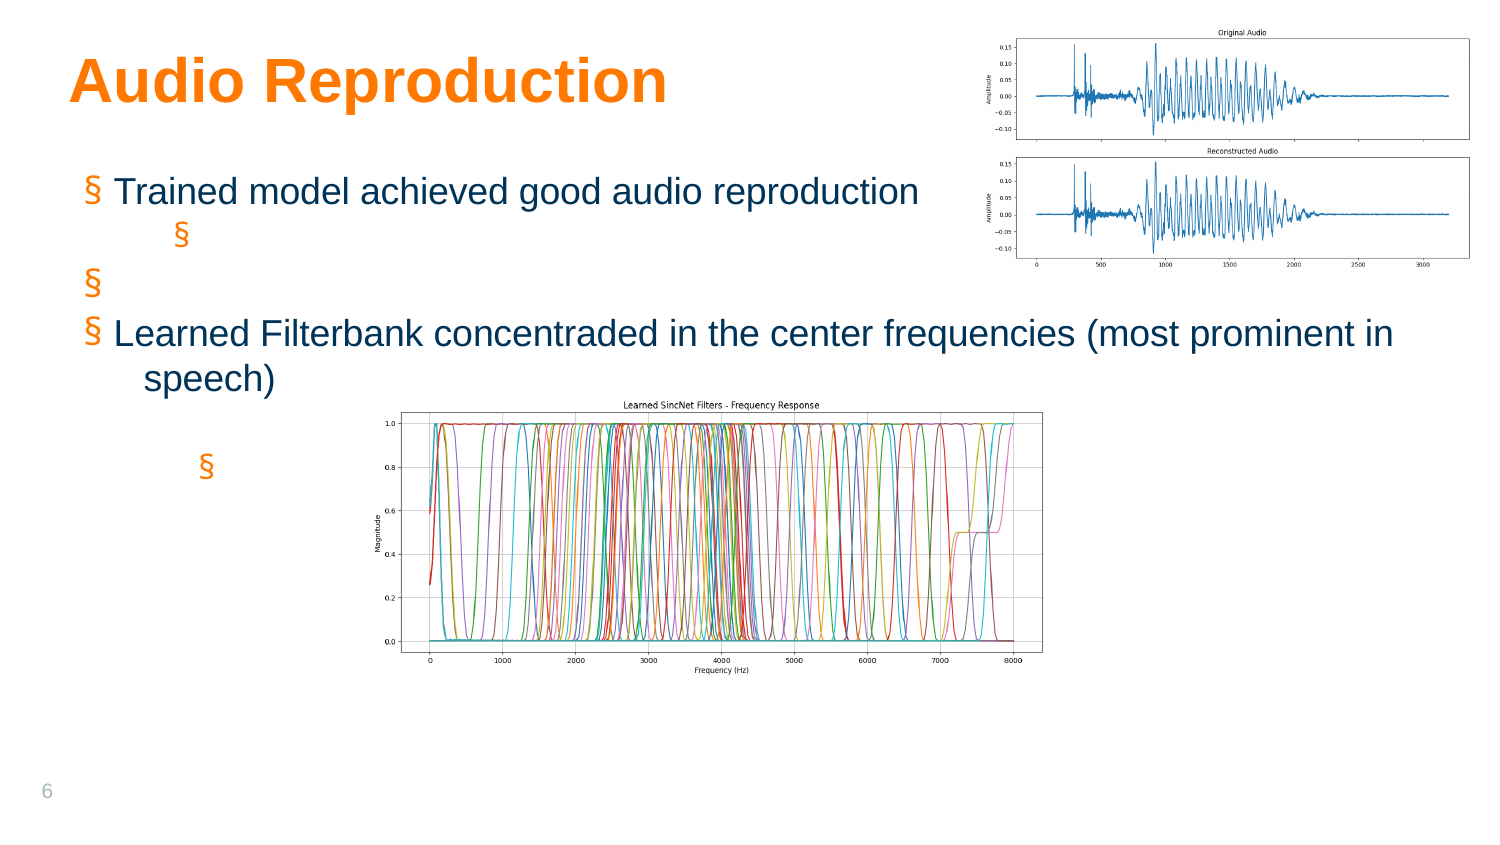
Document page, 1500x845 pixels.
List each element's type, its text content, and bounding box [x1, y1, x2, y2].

picture [980, 23, 1475, 274]
list Trained model achieved good audio reproduction Learned Filterbank concentraded in the center frequencies (most prominent in speech) [68, 159, 1432, 710]
slide_number 6 [41, 777, 112, 803]
picture [297, 375, 1125, 686]
title Audio Reproduction [68, 40, 980, 116]
